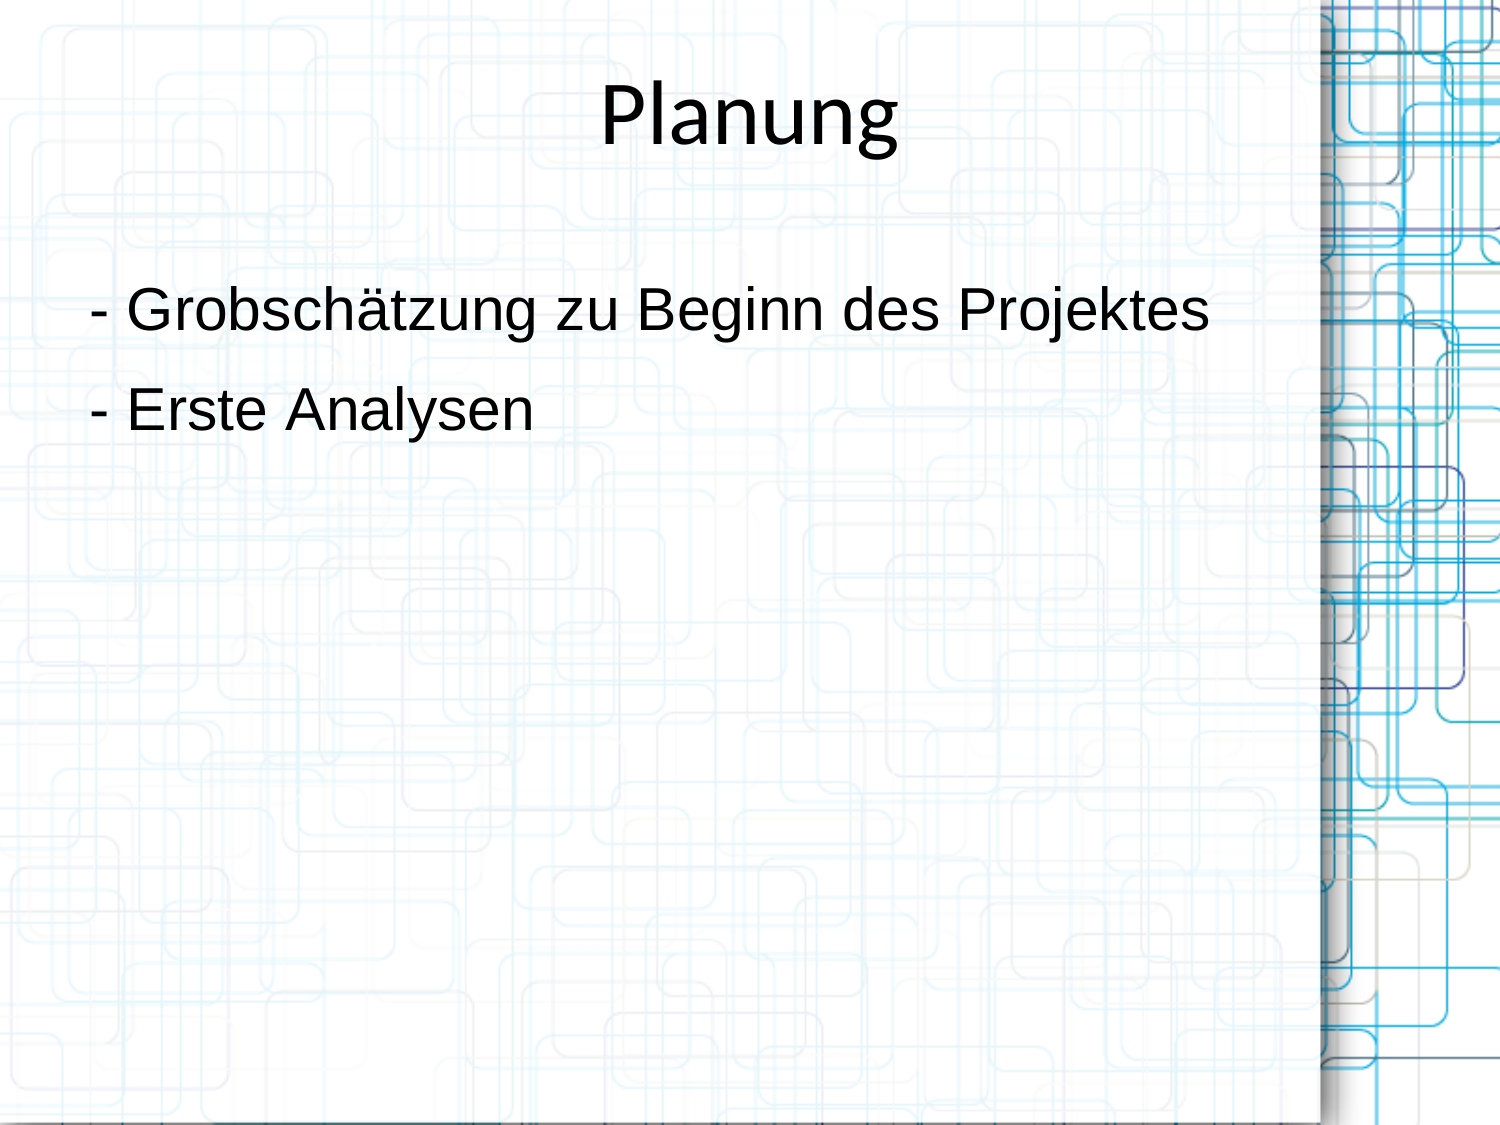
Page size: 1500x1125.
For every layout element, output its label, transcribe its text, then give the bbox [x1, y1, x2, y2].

list - Grobschätzung zu Beginn des Projektes - Erste Analysen [75, 262, 1425, 1005]
title Planung [75, 45, 1425, 233]
